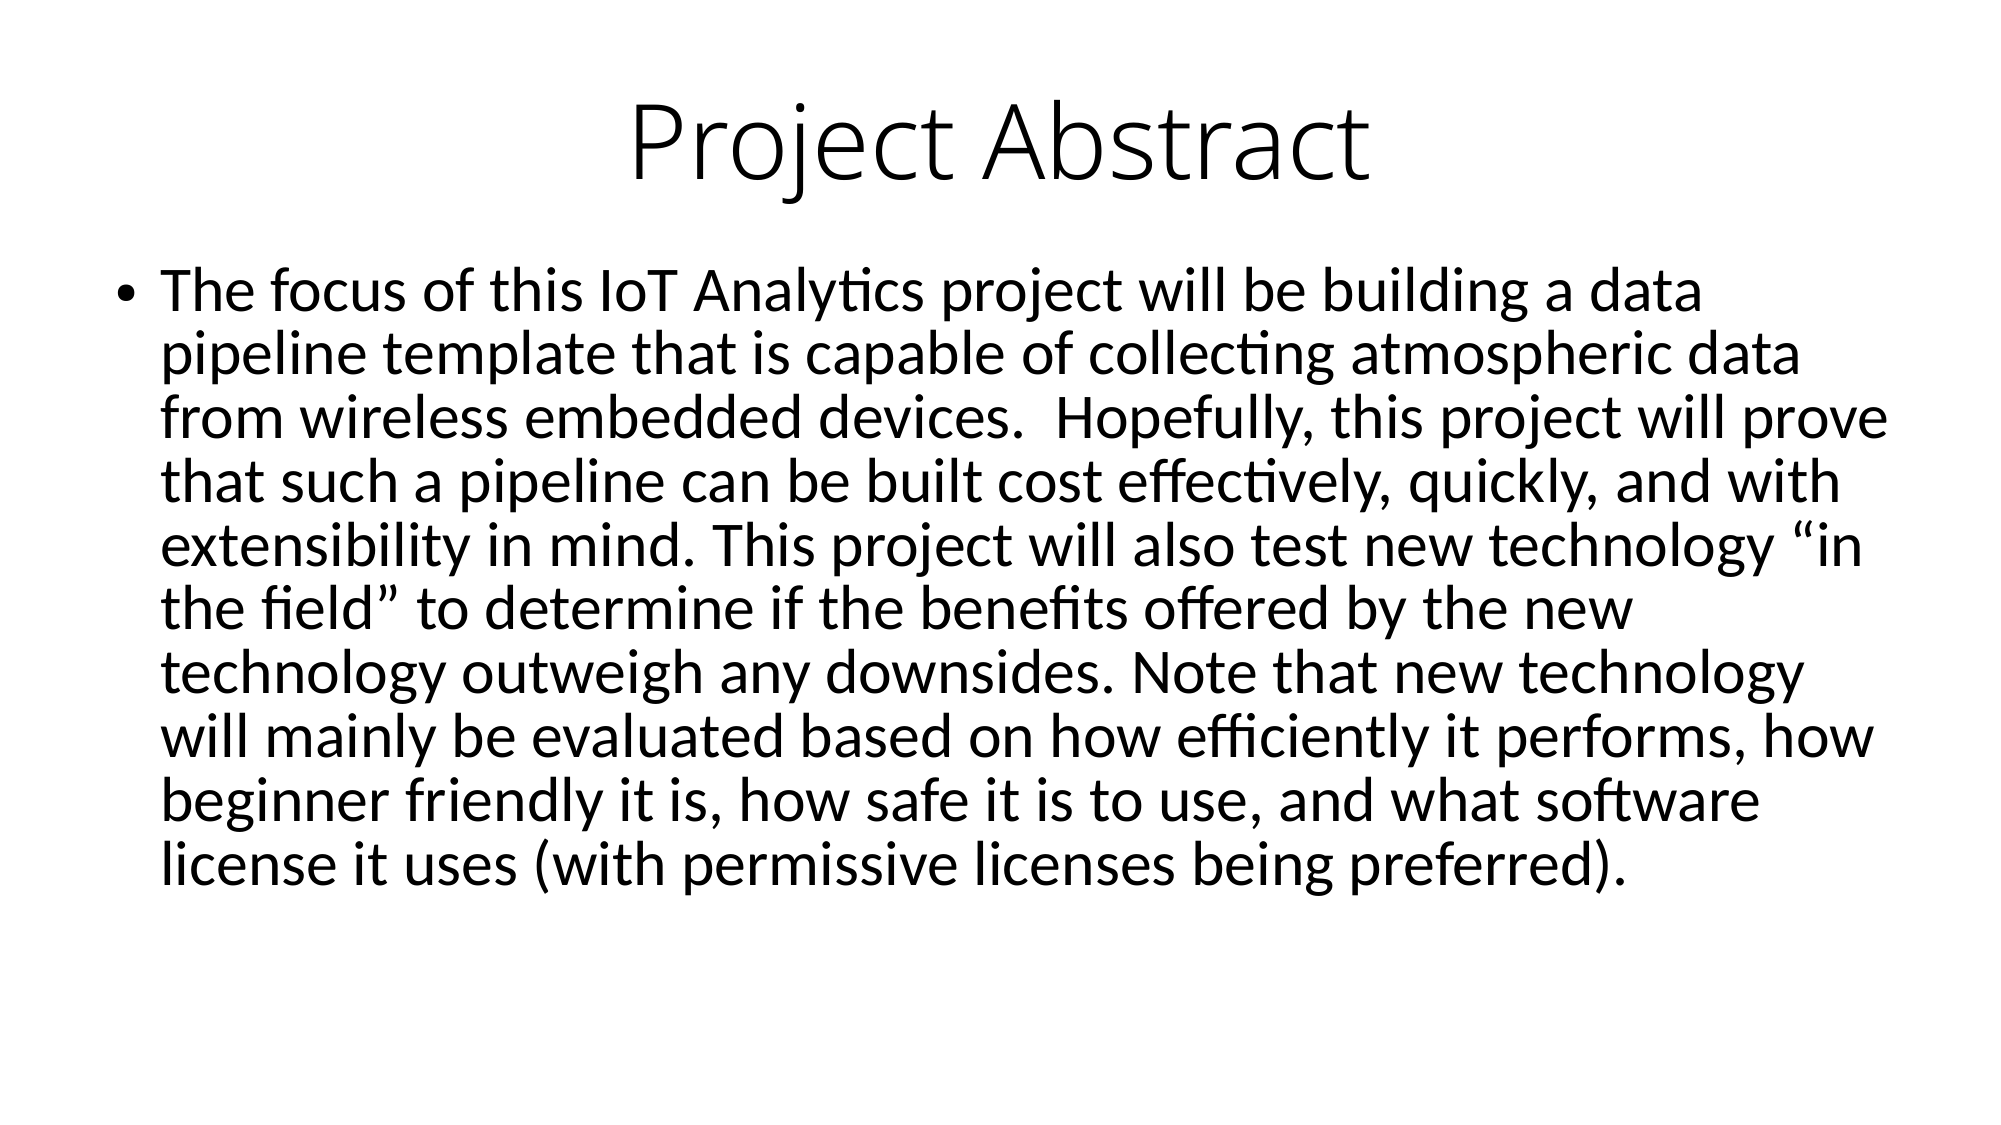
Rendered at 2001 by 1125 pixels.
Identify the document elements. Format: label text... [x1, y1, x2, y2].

list The focus of this IoT Analytics project will be building a data pipeline template that is capable of collecting atmospheric data from wireless embedded devices. Hopefully, this project will prove that such a pipeline can be built cost effectively, quickly, and with extensibility in mind. This project will also test new technology “in the field” to determine if the benefits offered by the new technology outweigh any downsides. Note that new technology will mainly be evaluated based on how efficiently it performs, how beginner friendly it is, how safe it is to use, and what software license it uses (with permissive licenses being preferred). [99, 263, 1900, 916]
title Project Abstract [99, 44, 1900, 233]
